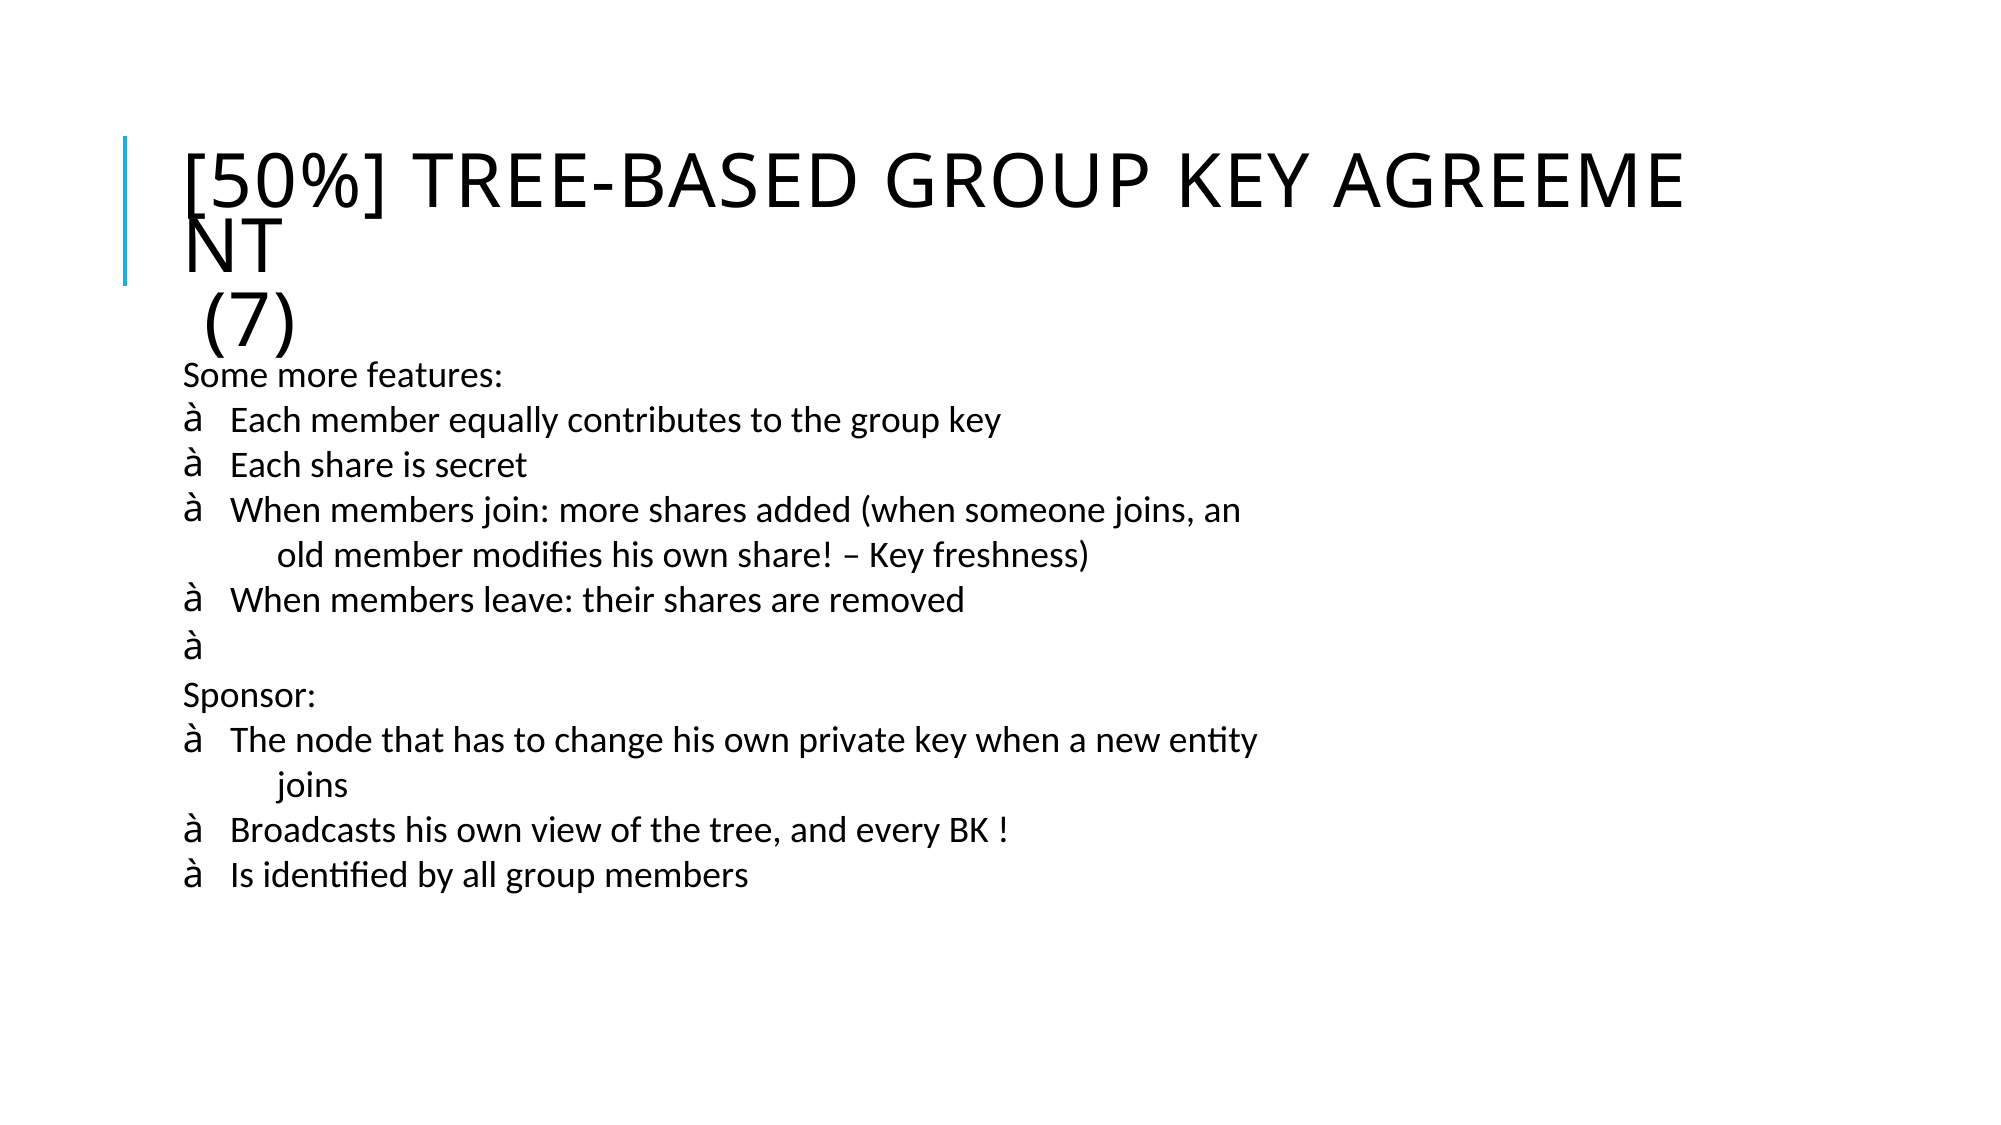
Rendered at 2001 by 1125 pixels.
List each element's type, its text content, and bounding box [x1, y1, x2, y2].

title [50%] Tree-based Group Key Agreement (7) [168, 96, 1763, 343]
text_box Some more features: Each member equally contributes to the group key Each share is secret When members join: more shares added (when someone joins, an old member modifies his own share! – Key freshness) When members leave: their shares are removed Sponsor: The node that has to change his own private key when a new entity joins Broadcasts his own view of the tree, and every BK ! Is identified by all group members [168, 341, 1288, 903]
